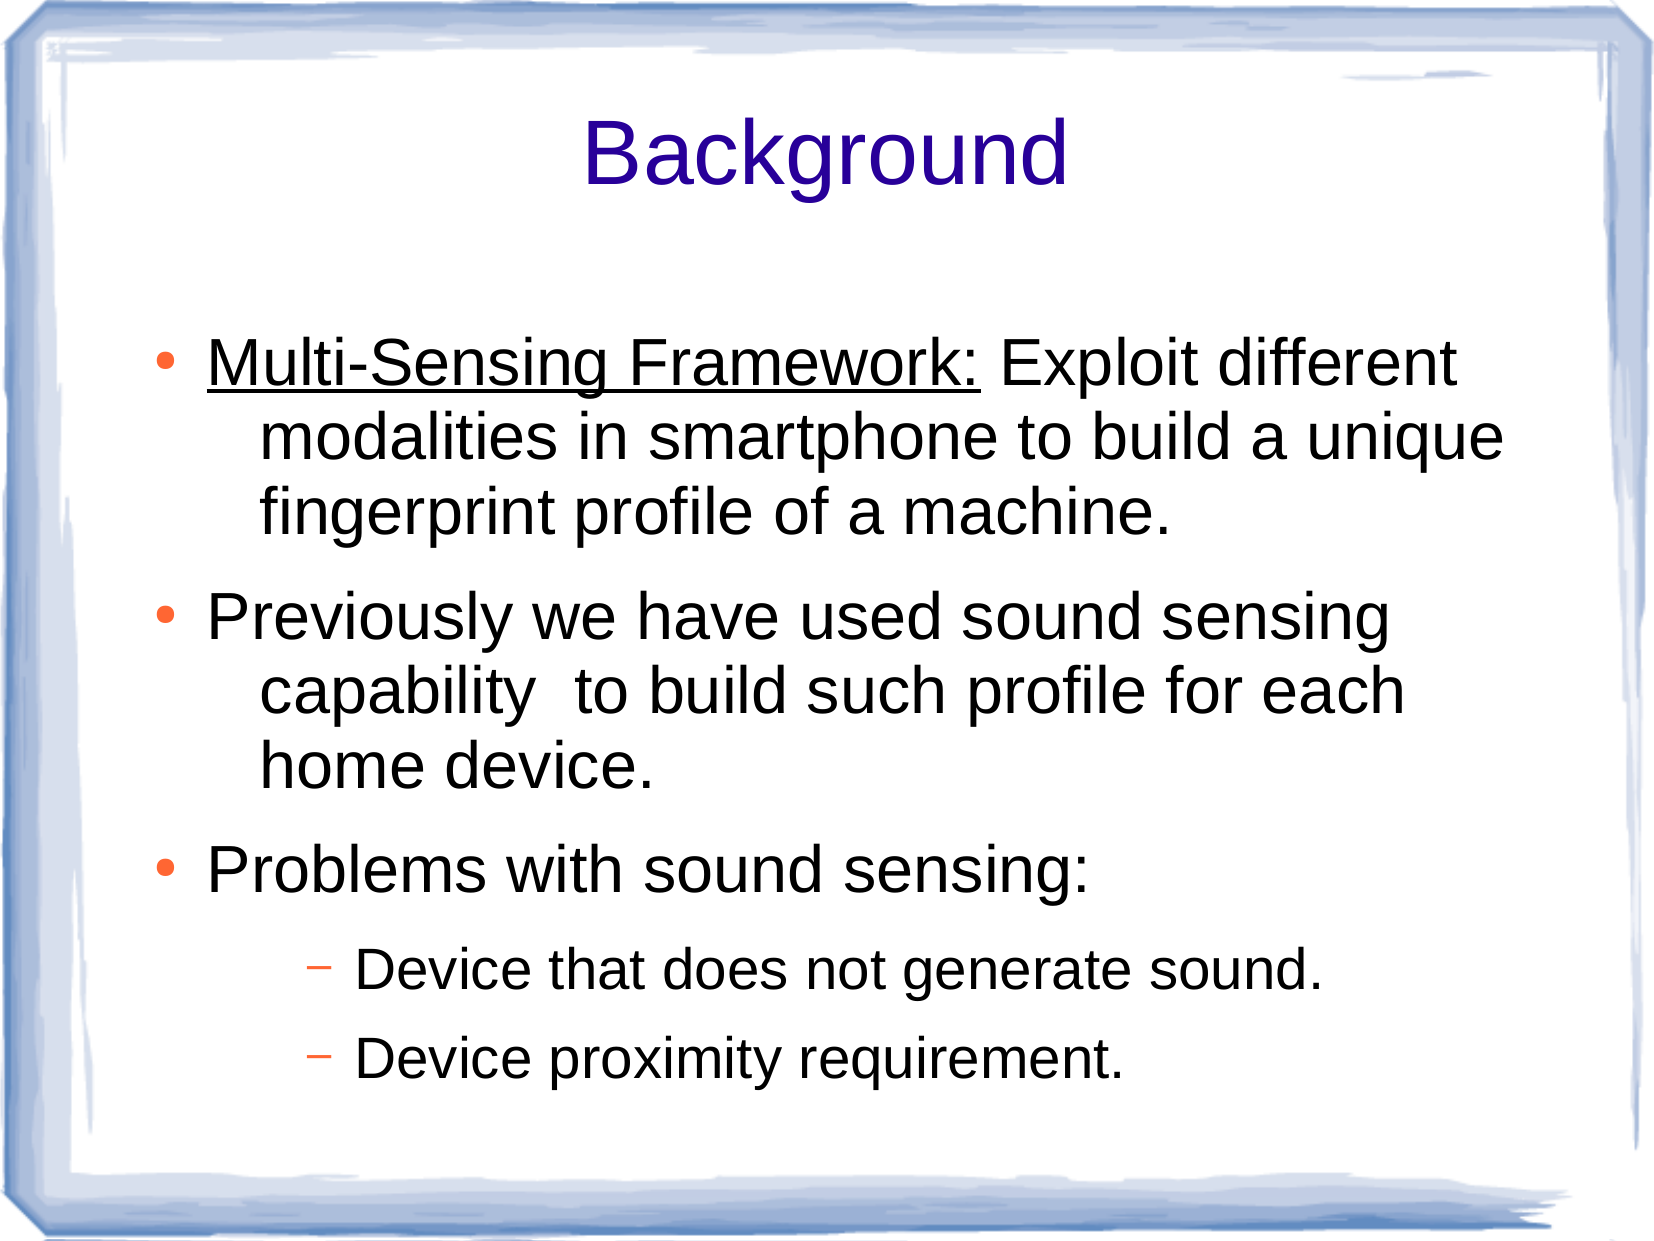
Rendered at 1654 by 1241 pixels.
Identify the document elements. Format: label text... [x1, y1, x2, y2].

picture [0, 0, 1654, 1241]
list Multi-Sensing Framework: Exploit different modalities in smartphone to build a unique fingerprint profile of a machine. Previously we have used sound sensing capability to build such profile for each home device. Problems with sound sensing: Device that does not generate sound. Device proximity requirement. [118, 324, 1571, 1089]
title Background [82, 56, 1571, 250]
